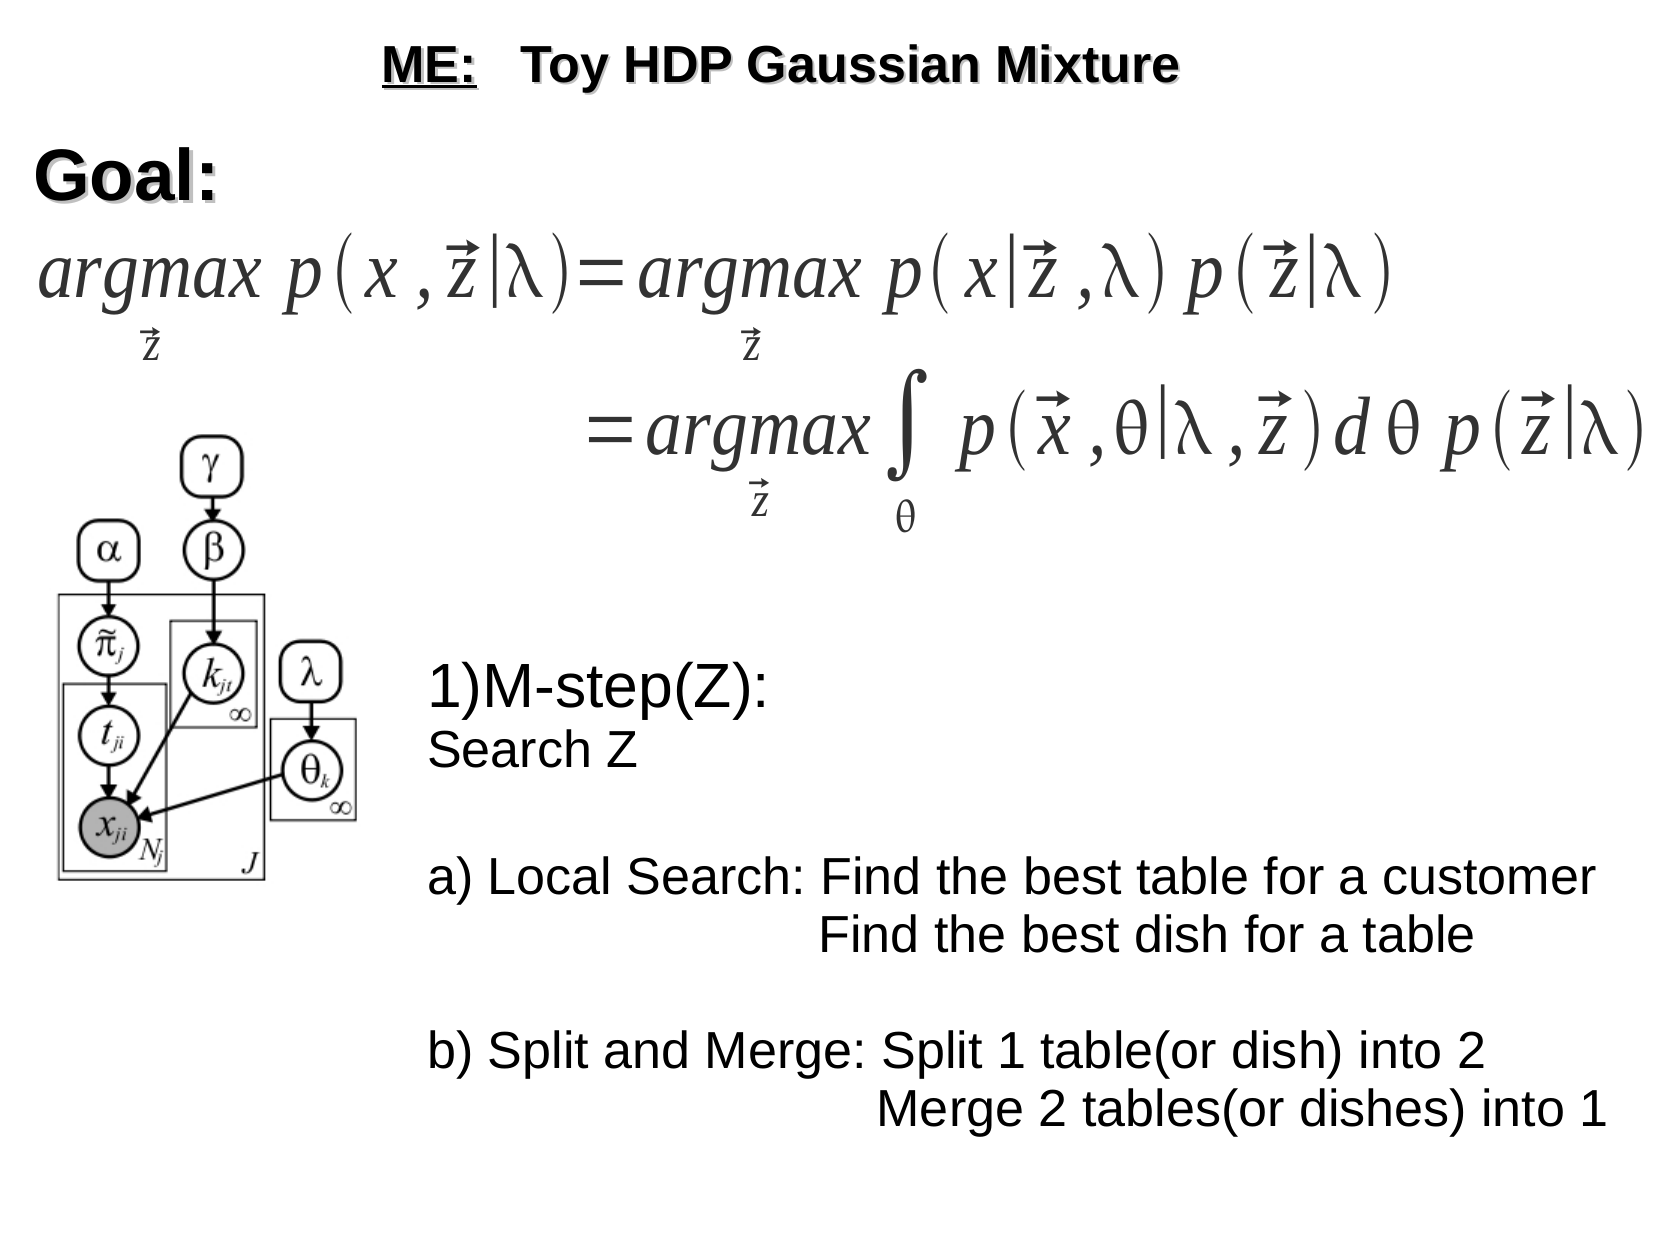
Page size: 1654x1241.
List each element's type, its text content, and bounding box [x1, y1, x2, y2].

text_box Goal: [18, 126, 244, 236]
chart [18, 225, 1654, 542]
text_box ME: Toy HDP Gaussian Mixture [367, 27, 1346, 110]
text_box 1)M-step(Z): Search Z a) Local Search: Find the best table for a customer Find the best dish for a table b) Split and Merge: Split 1 table(or dish) into 2 Merge 2 tables(or dishes) into 1 [412, 643, 1654, 1241]
picture [0, 385, 405, 926]
